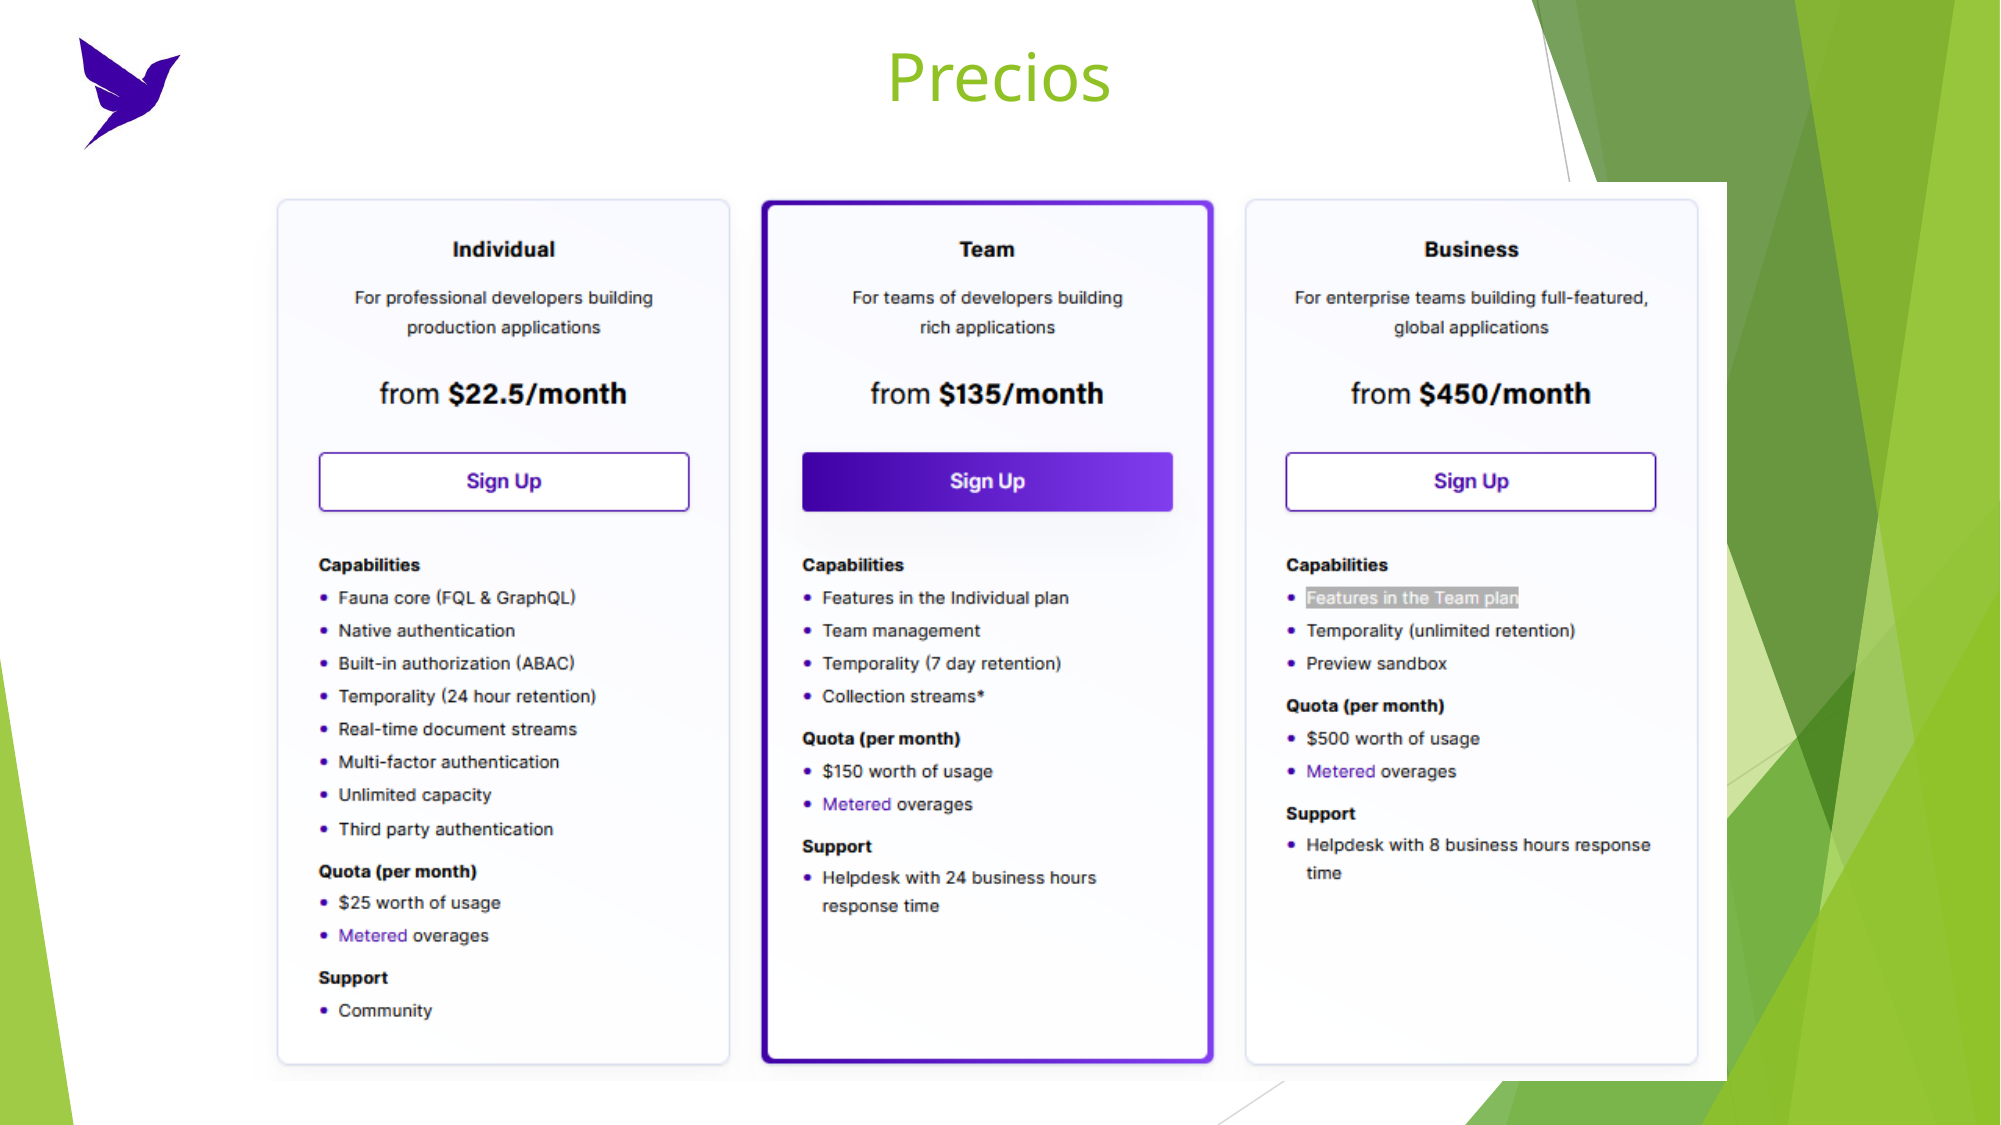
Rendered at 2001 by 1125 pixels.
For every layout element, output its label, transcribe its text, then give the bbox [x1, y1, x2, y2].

title Precios [217, 27, 1863, 133]
picture [36, 2, 217, 183]
picture [241, 182, 1727, 1081]
